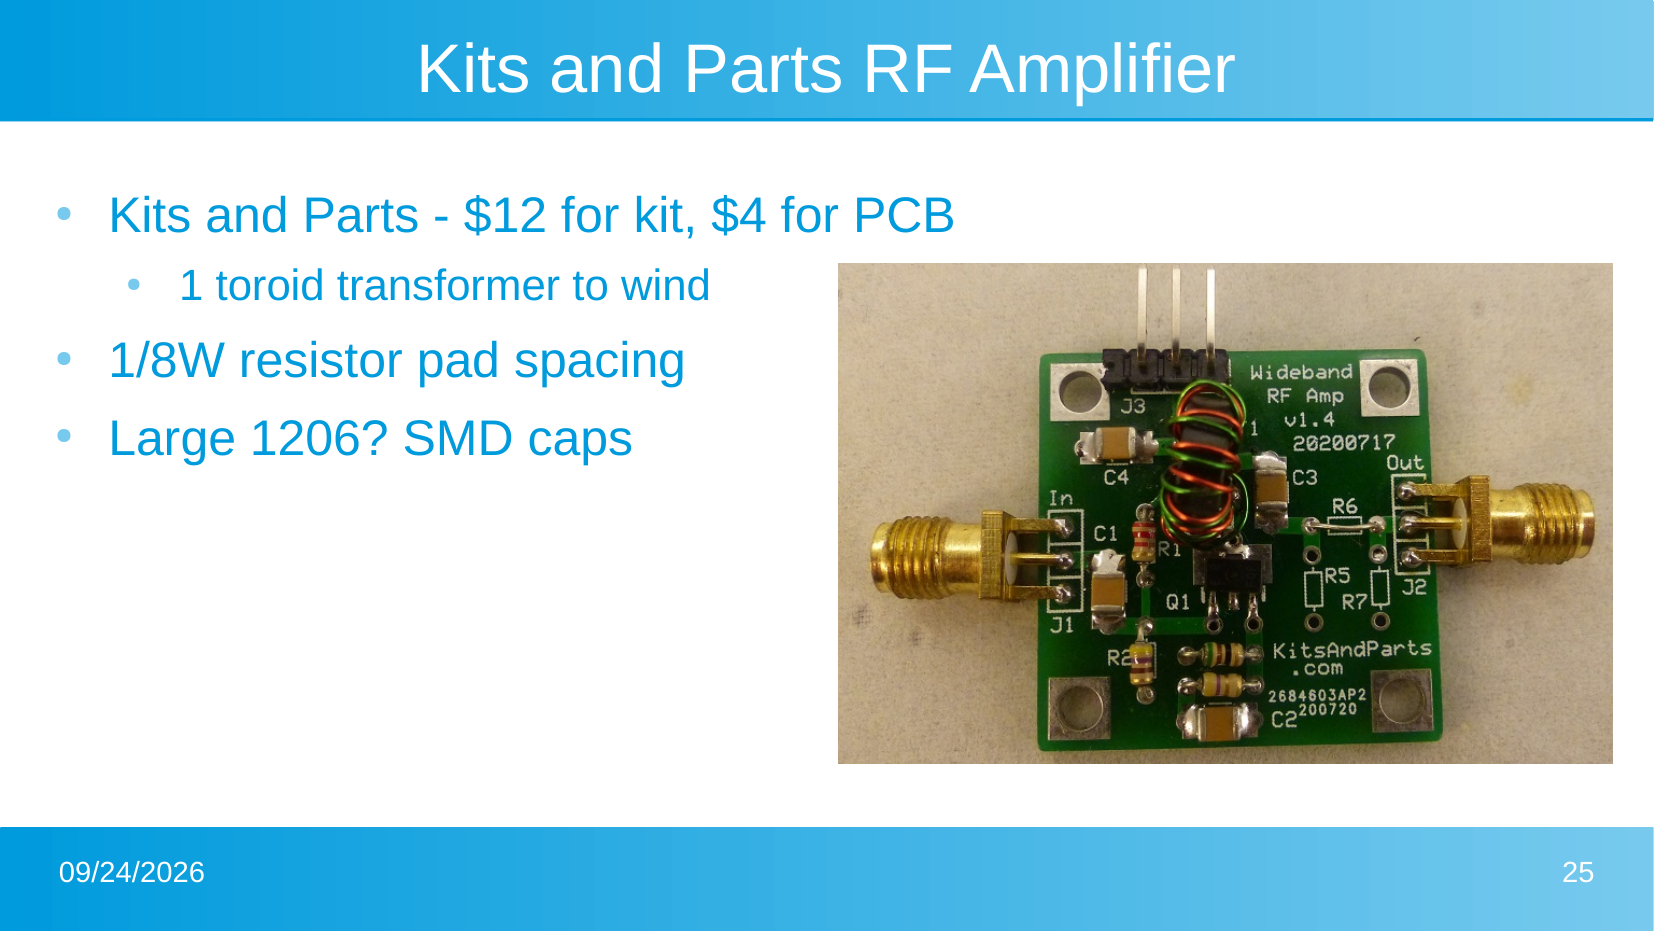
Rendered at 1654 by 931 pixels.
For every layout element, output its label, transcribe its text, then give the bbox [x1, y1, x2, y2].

list Kits and Parts - $12 for kit, $4 for PCB 1 toroid transformer to wind 1/8W resistor pad spacing Large 1206? SMD caps [37, 187, 1048, 788]
title Kits and Parts RF Amplifier [59, 29, 1595, 108]
picture [838, 263, 1613, 764]
